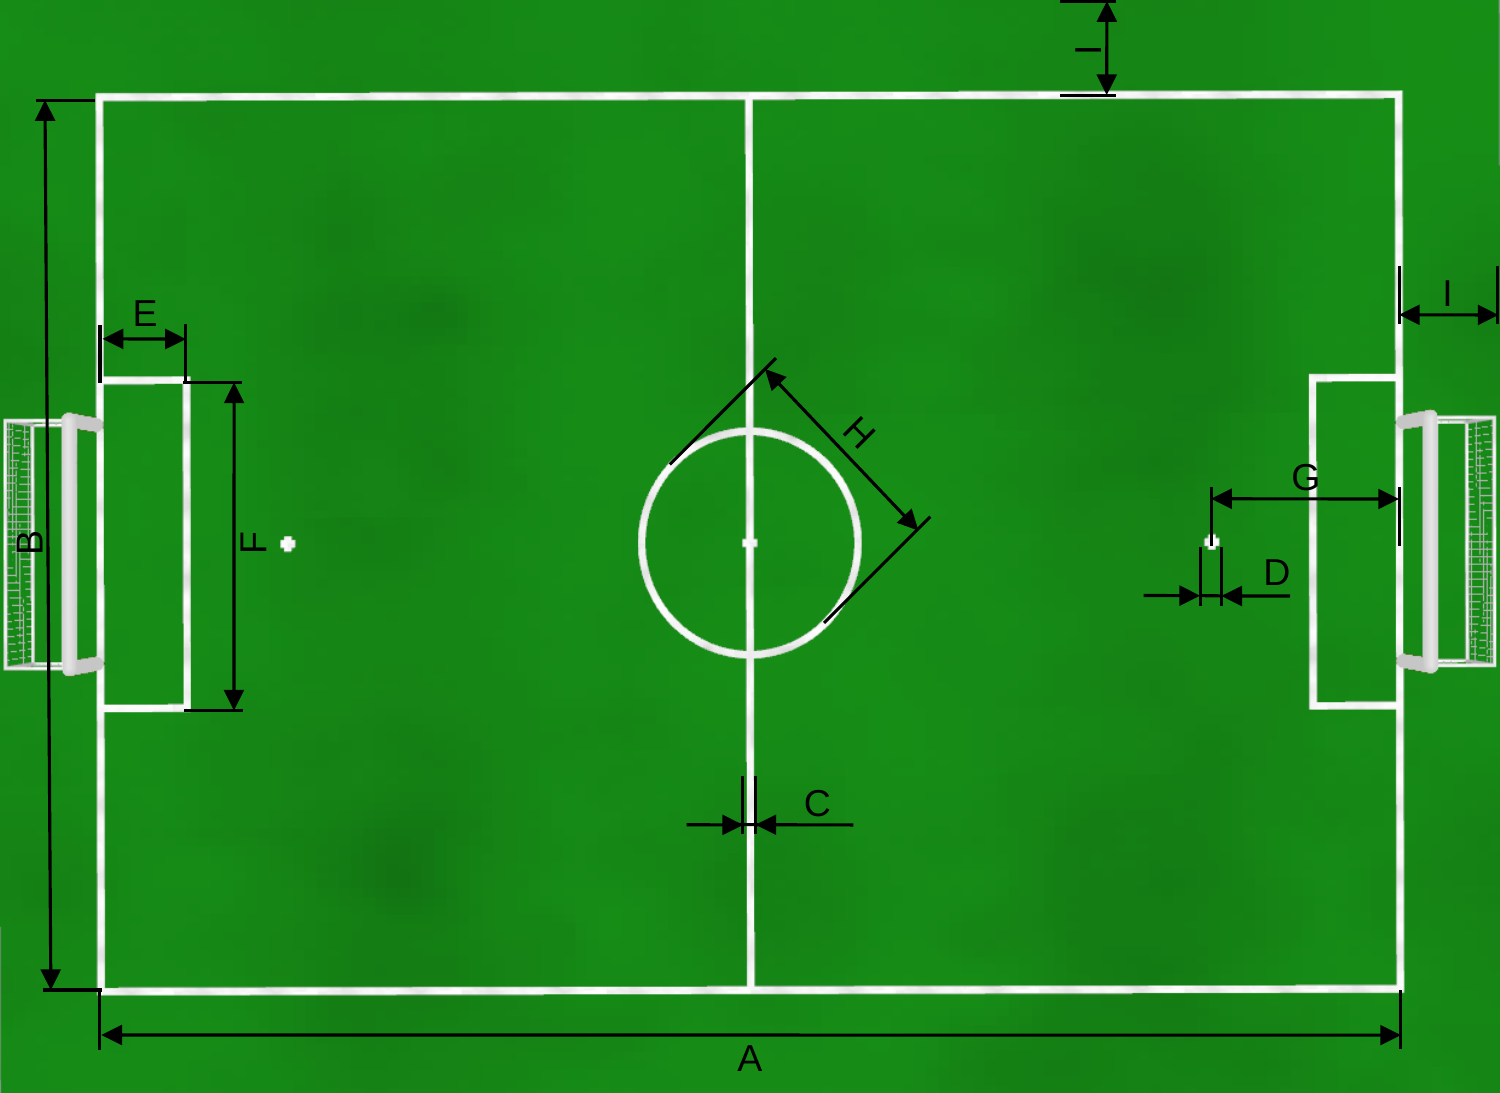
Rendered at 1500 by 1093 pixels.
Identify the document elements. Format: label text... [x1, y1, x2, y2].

text_box E [84, 281, 206, 342]
text_box C [728, 771, 846, 832]
text_box C [777, 827, 846, 832]
text_box F [221, 319, 282, 767]
text_box B [0, 140, 58, 946]
text_box I [1056, 1, 1116, 100]
text_box G [1123, 445, 1489, 506]
text_box D [1187, 540, 1305, 600]
picture [0, 0, 1500, 1093]
text_box A [140, 1026, 1360, 1087]
text_box I [1399, 261, 1497, 322]
text_box H [753, 325, 968, 539]
